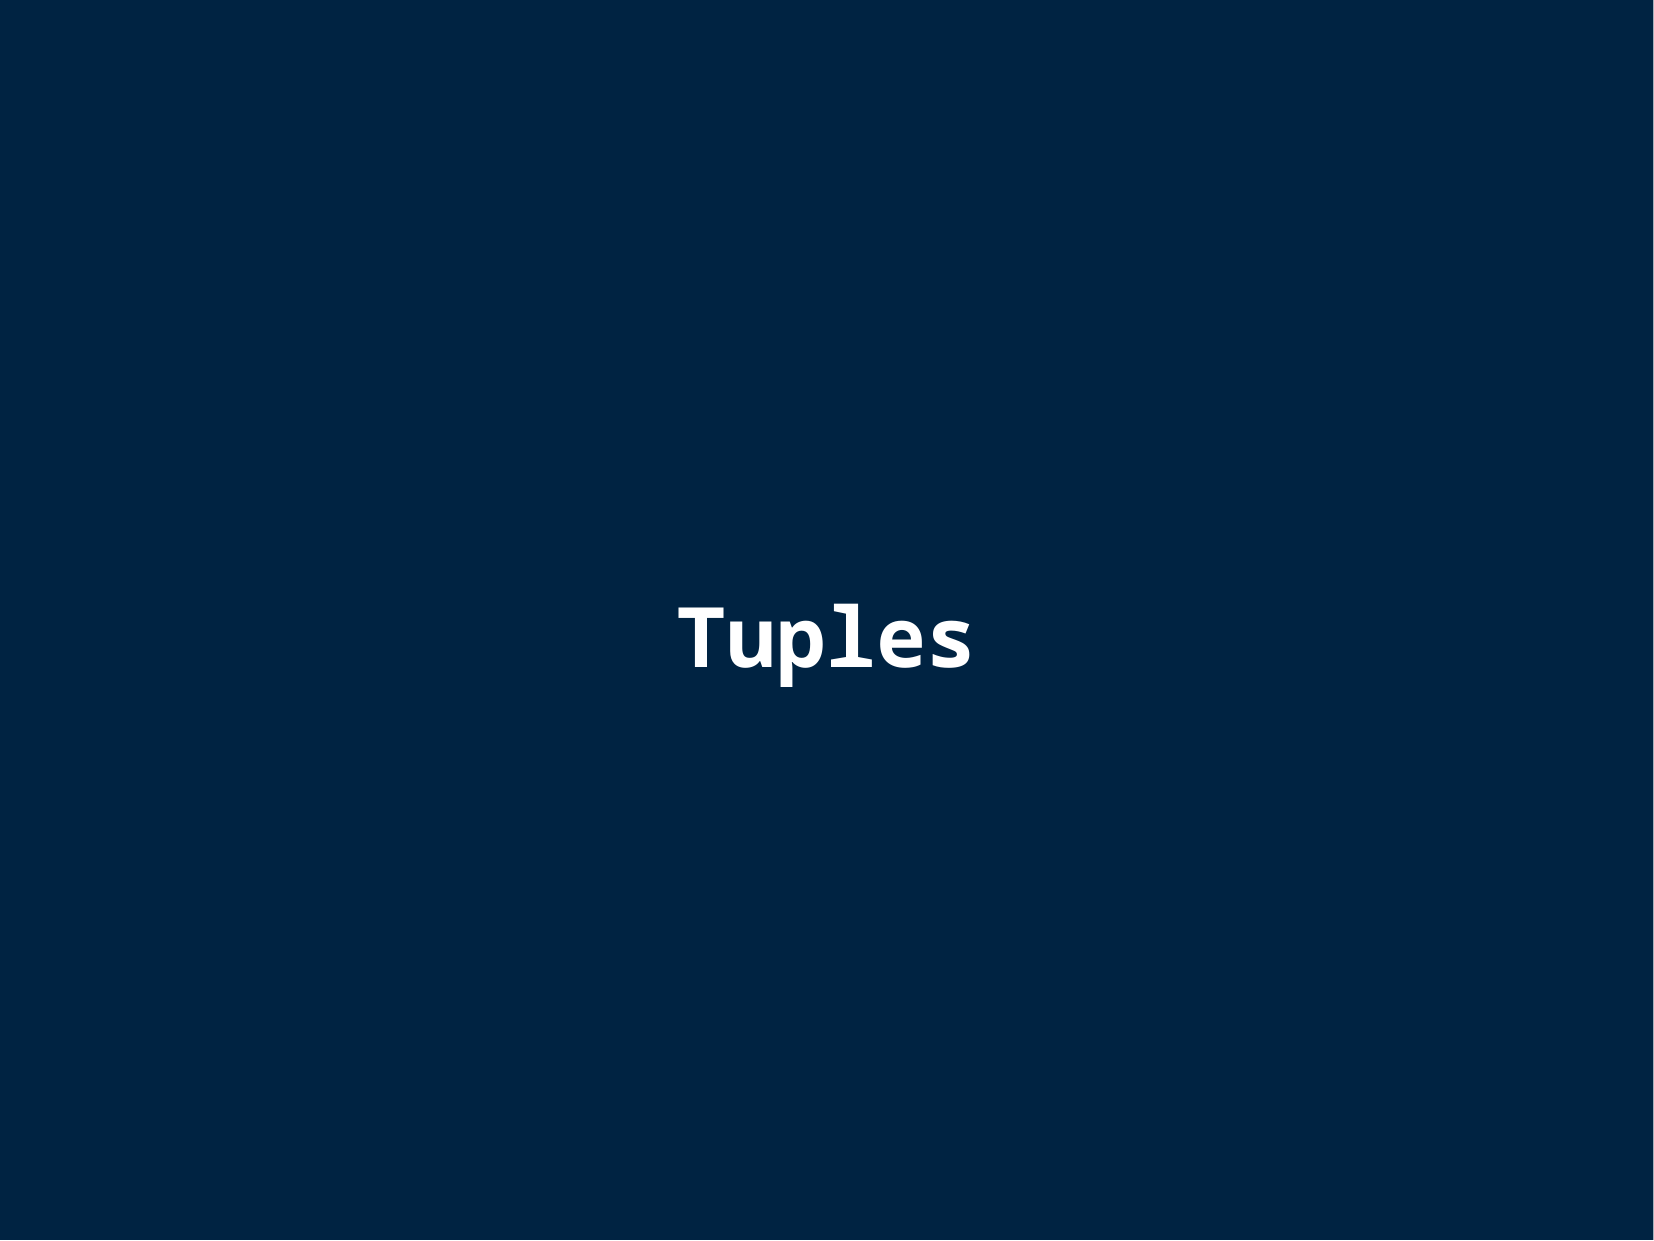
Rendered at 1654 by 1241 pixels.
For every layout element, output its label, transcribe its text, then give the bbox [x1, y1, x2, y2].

text_box Tuples [261, 571, 1393, 670]
